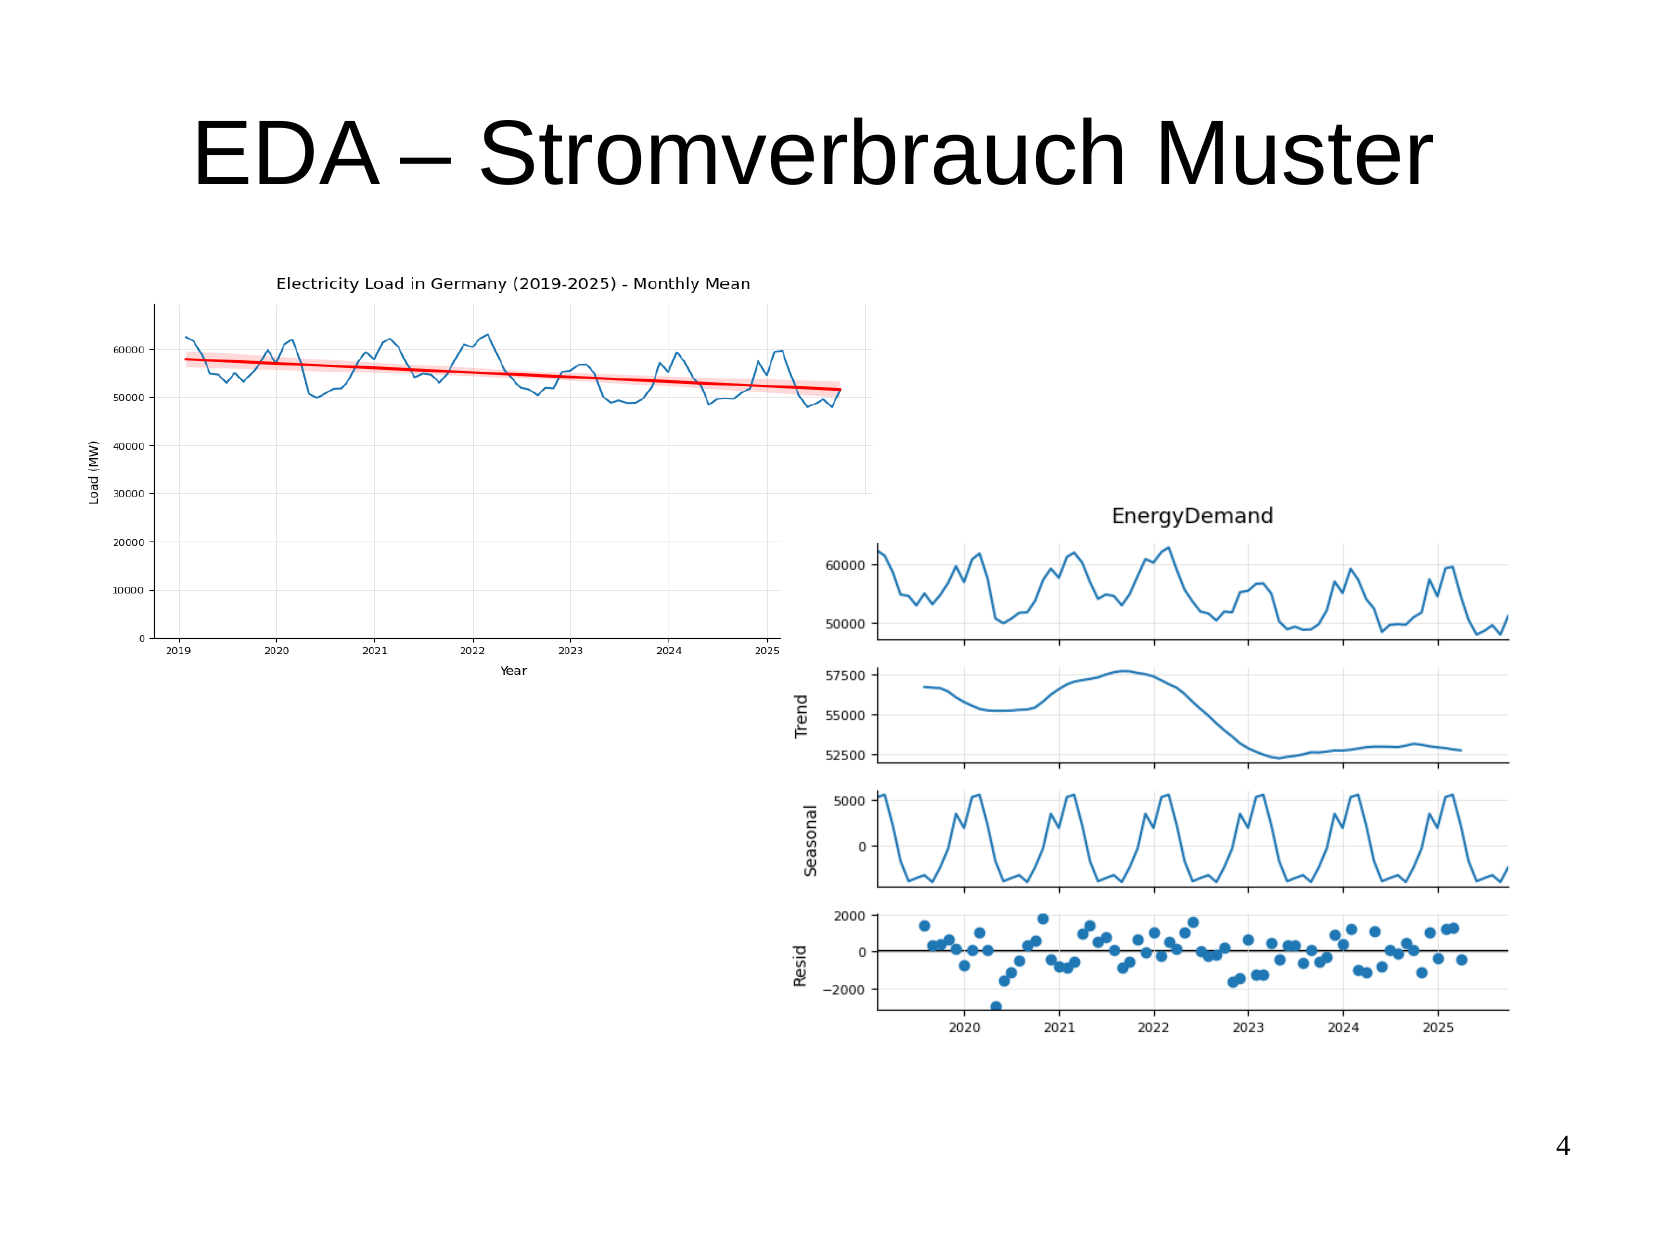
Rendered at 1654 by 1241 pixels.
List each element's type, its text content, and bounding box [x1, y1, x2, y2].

title EDA – Stromverbrauch Muster [82, 49, 1571, 257]
picture [79, 268, 1520, 1045]
